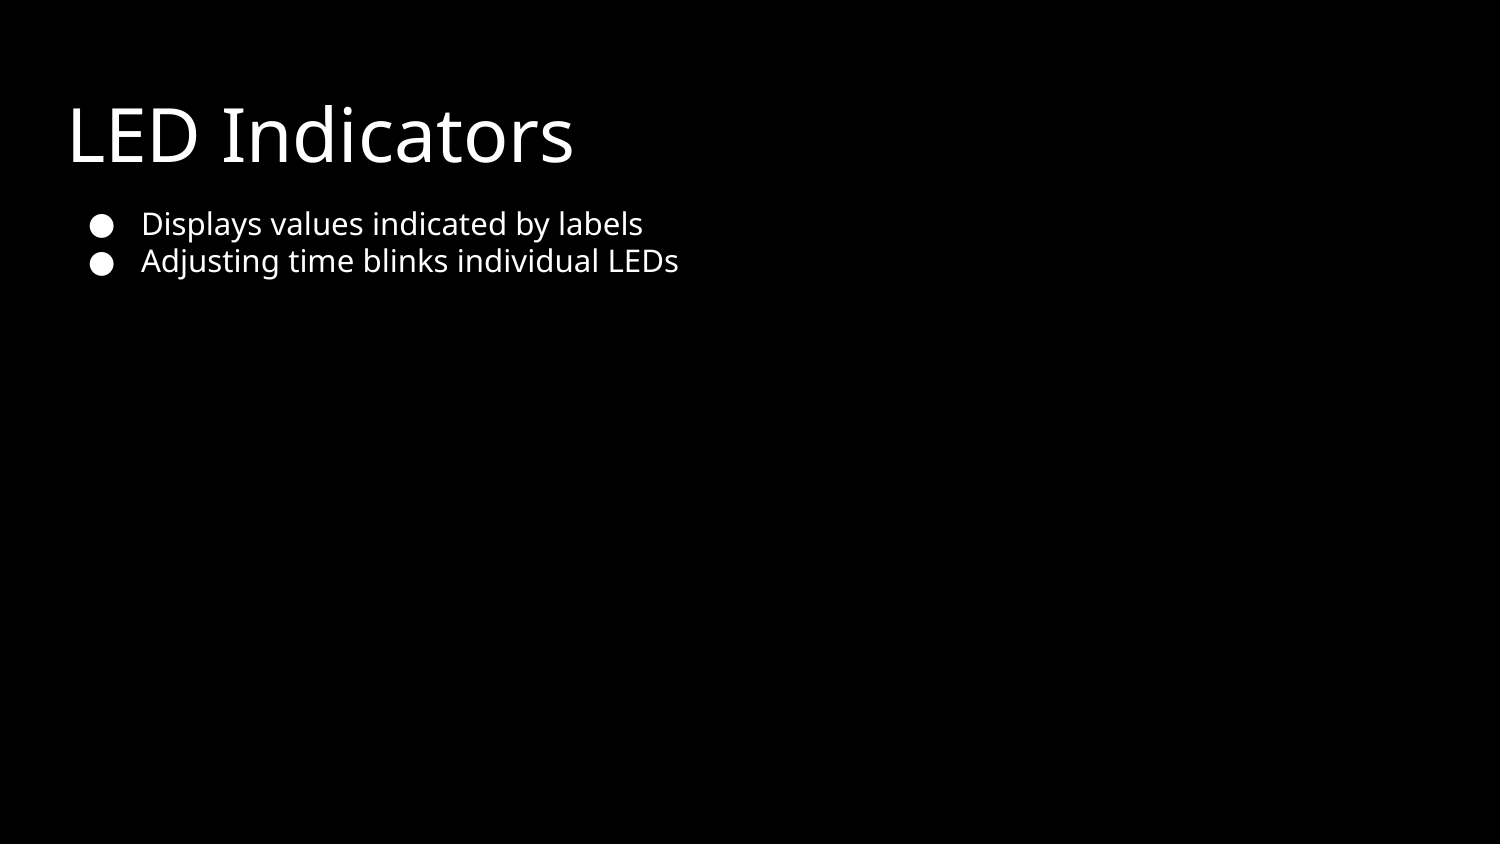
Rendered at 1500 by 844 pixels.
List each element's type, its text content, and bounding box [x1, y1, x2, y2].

title LED Indicators [51, 72, 1449, 167]
list Displays values indicated by labels Adjusting time blinks individual LEDs [51, 189, 1449, 750]
